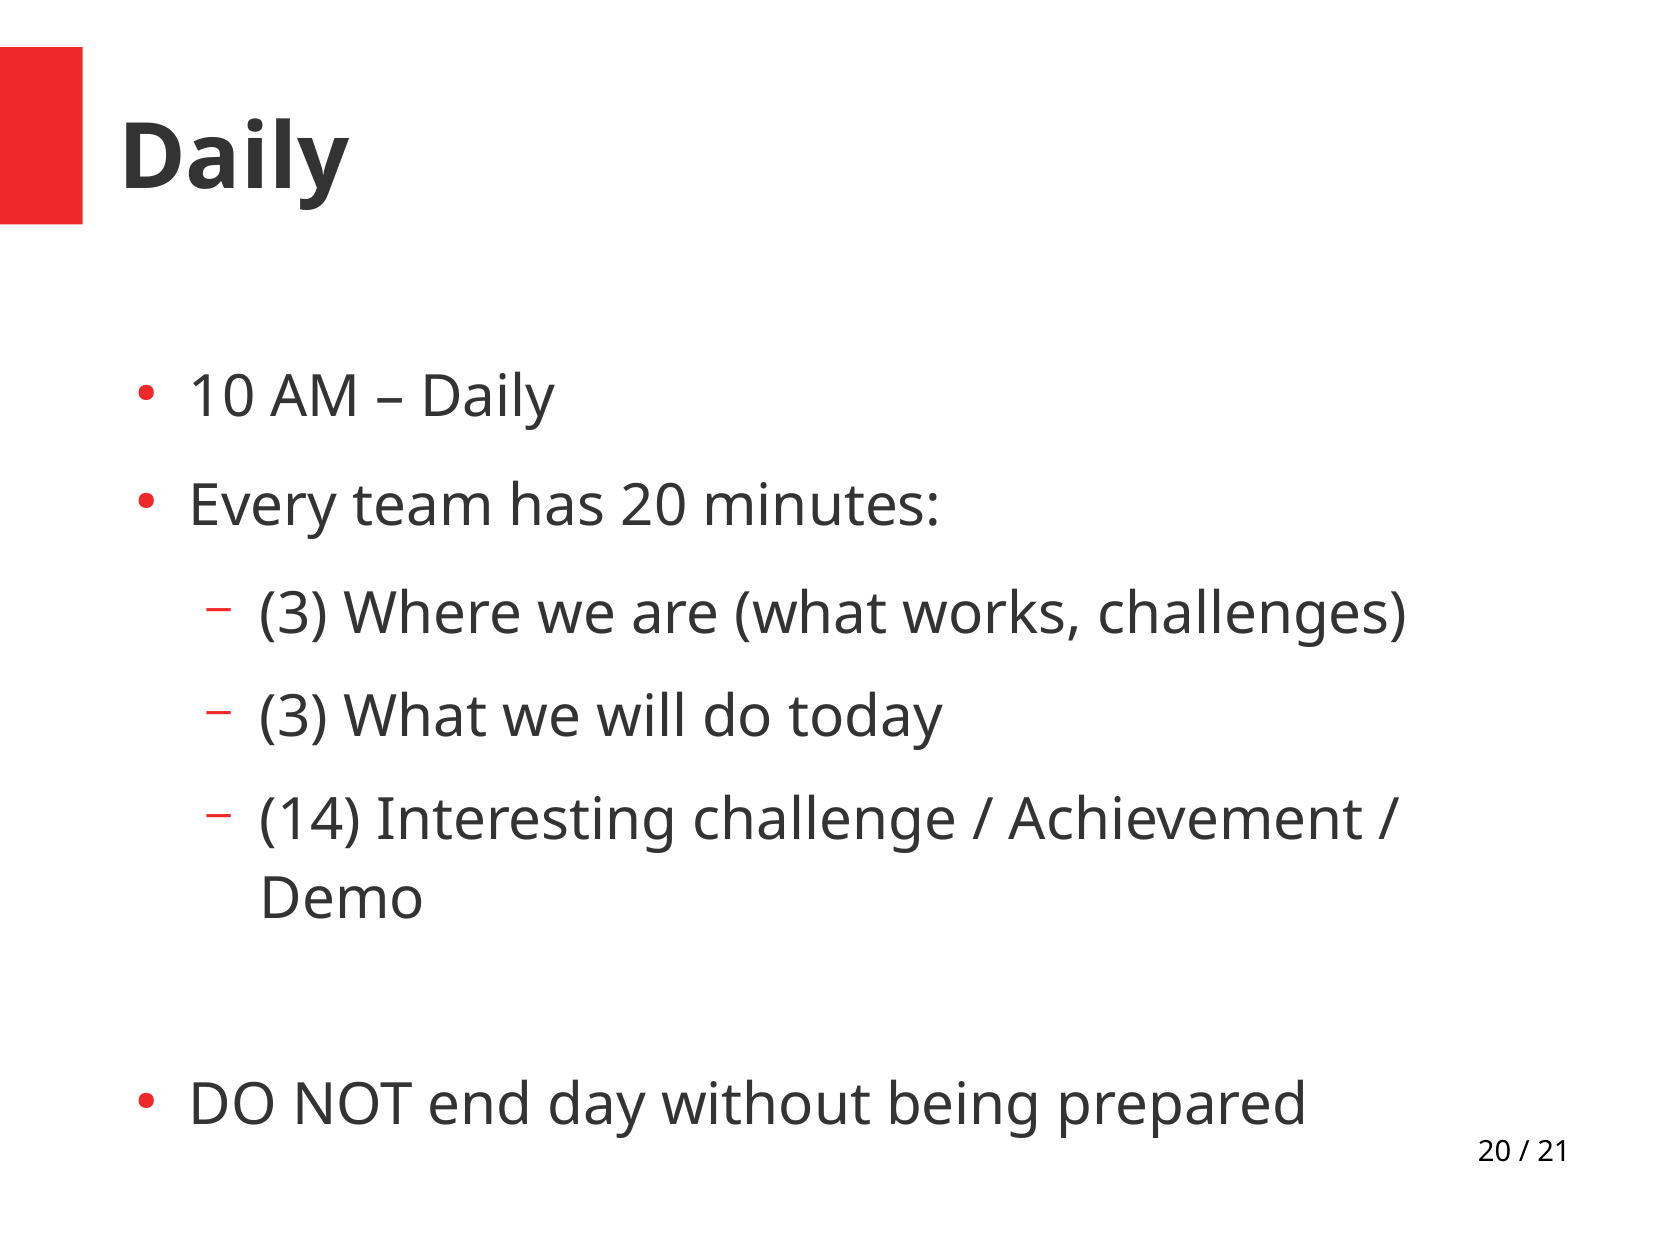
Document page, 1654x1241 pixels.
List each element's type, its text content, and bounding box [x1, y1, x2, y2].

list 10 AM – Daily Every team has 20 minutes: (3) Where we are (what works, challenges) (3) What we will do today (14) Interesting challenge / Achievement / Demo DO NOT end day without being prepared [118, 354, 1536, 1074]
title Daily [118, 49, 1571, 257]
